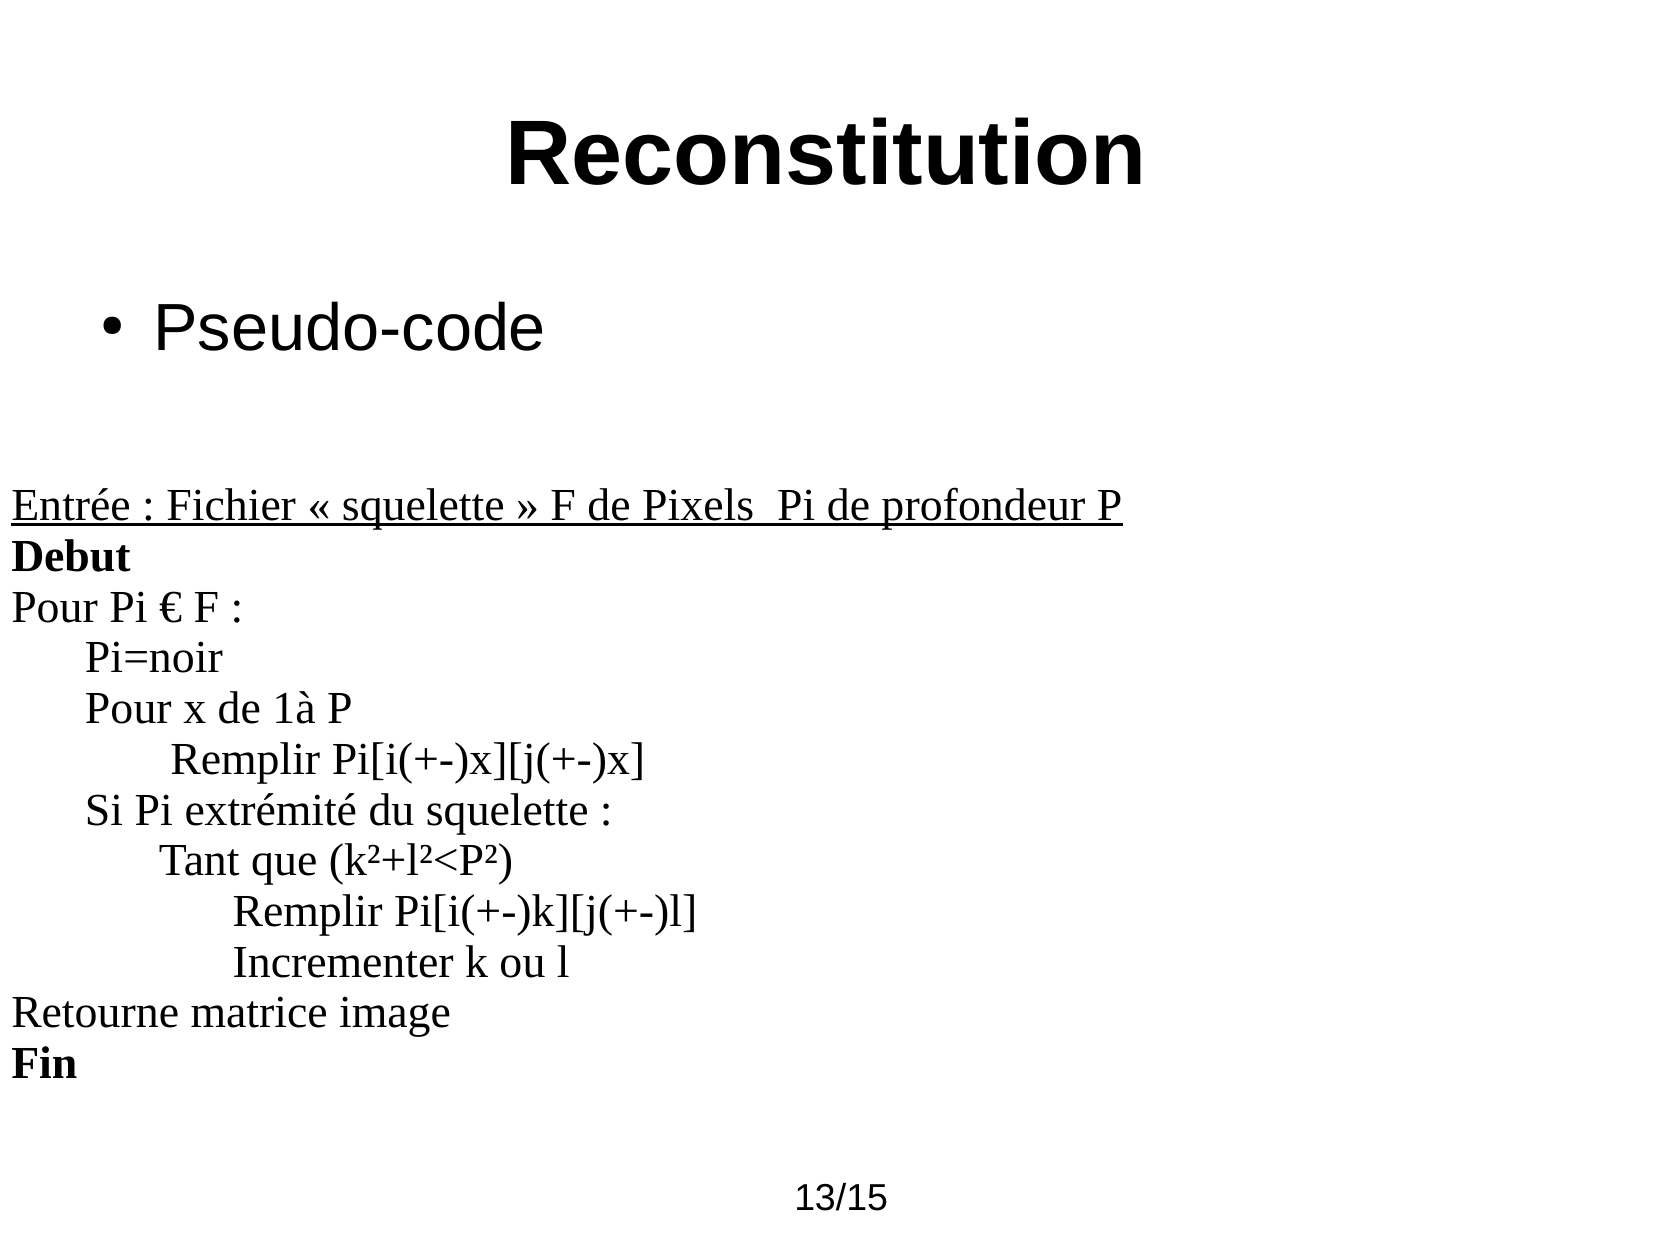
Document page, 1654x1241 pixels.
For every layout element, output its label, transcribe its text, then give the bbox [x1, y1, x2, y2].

list Pseudo-code [82, 290, 1571, 378]
text_box Entrée : Fichier « squelette » F de Pixels Pi de profondeur P Debut Pour Pi € F : Pi=noir Pour x de 1à P Remplir Pi[i(+-)x][j(+-)x] Si Pi extrémité du squelette : Tant que (k²+l²<P²) Remplir Pi[i(+-)k][j(+-)l] Incrementer k ou l Retourne matrice image Fin [0, 472, 1654, 1097]
text_box 13/15 [779, 1169, 903, 1227]
title Reconstitution [82, 49, 1571, 257]
